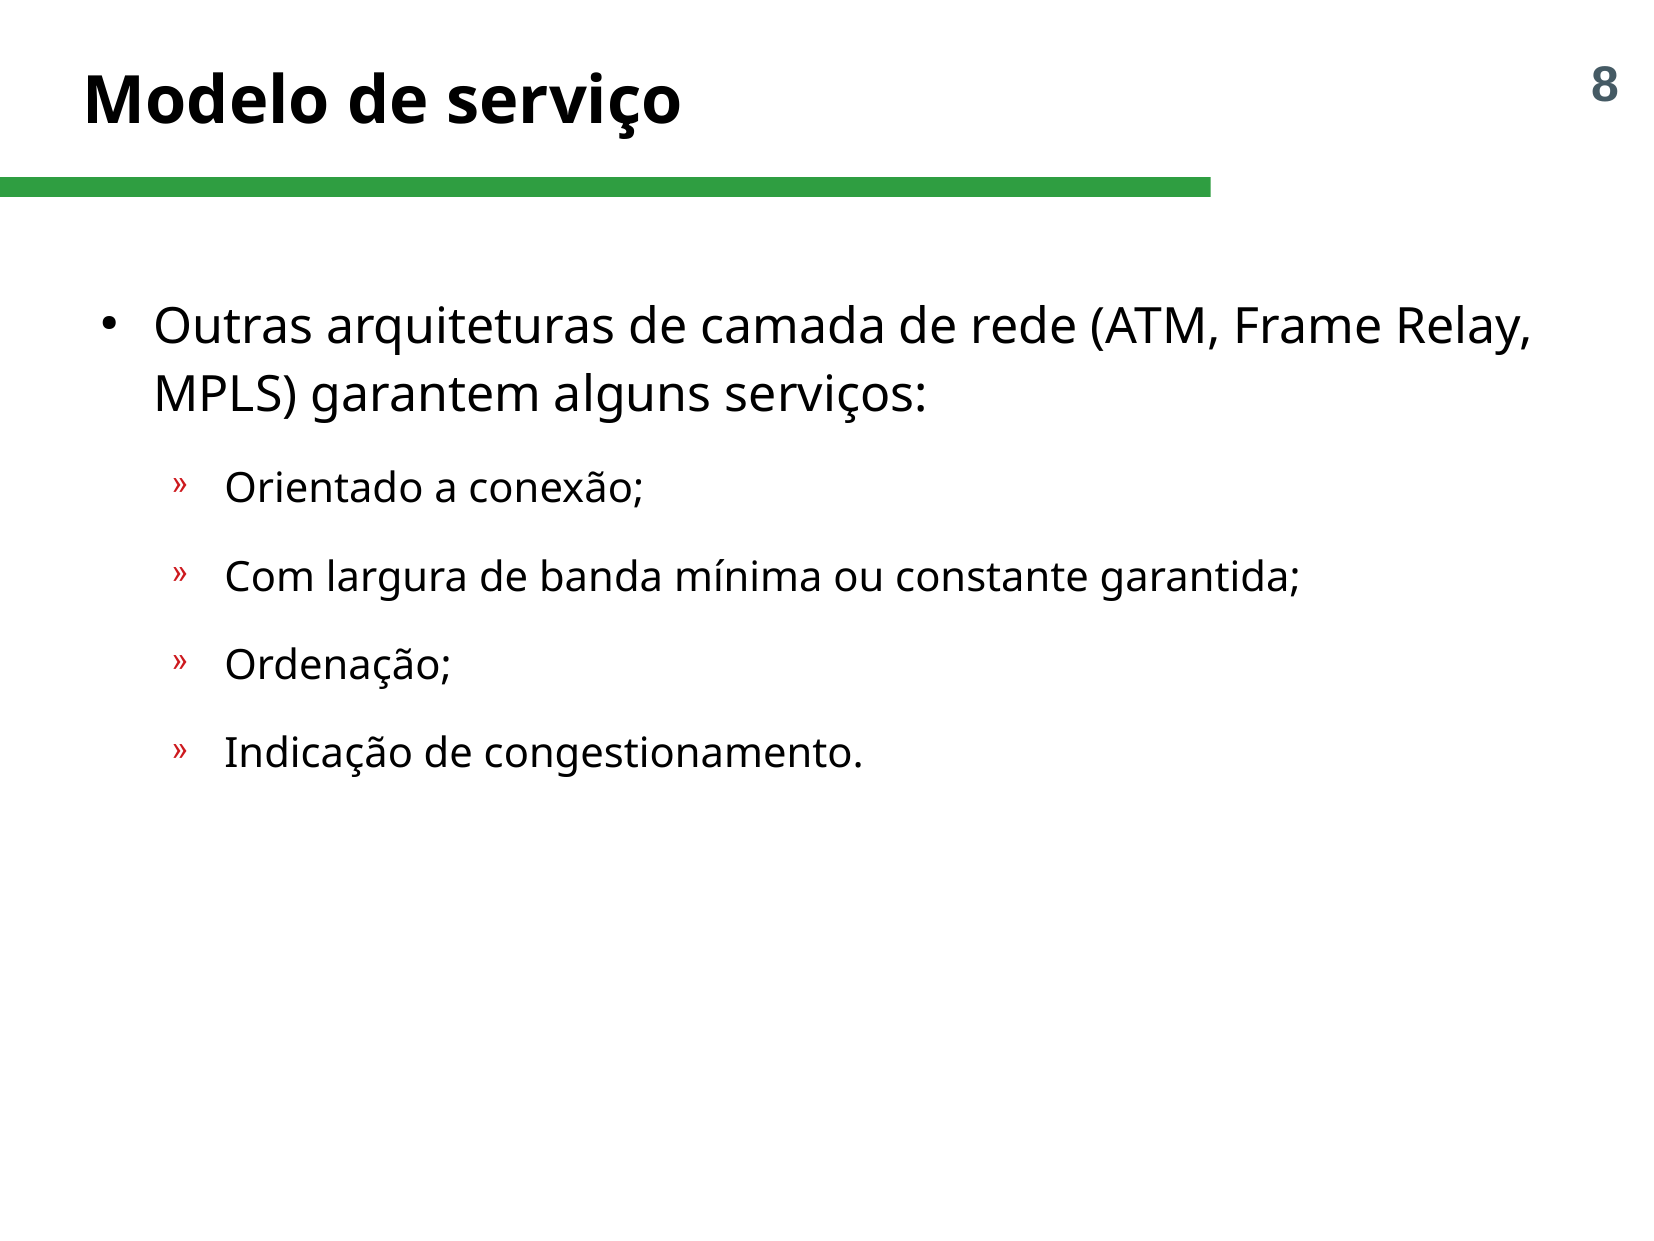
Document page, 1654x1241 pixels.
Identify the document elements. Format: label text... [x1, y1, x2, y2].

list Outras arquiteturas de camada de rede (ATM, Frame Relay, MPLS) garantem alguns serviços: Orientado a conexão; Com largura de banda mínima ou constante garantida; Ordenação; Indicação de congestionamento. [82, 290, 1571, 1211]
title Modelo de serviço [82, 0, 1152, 202]
